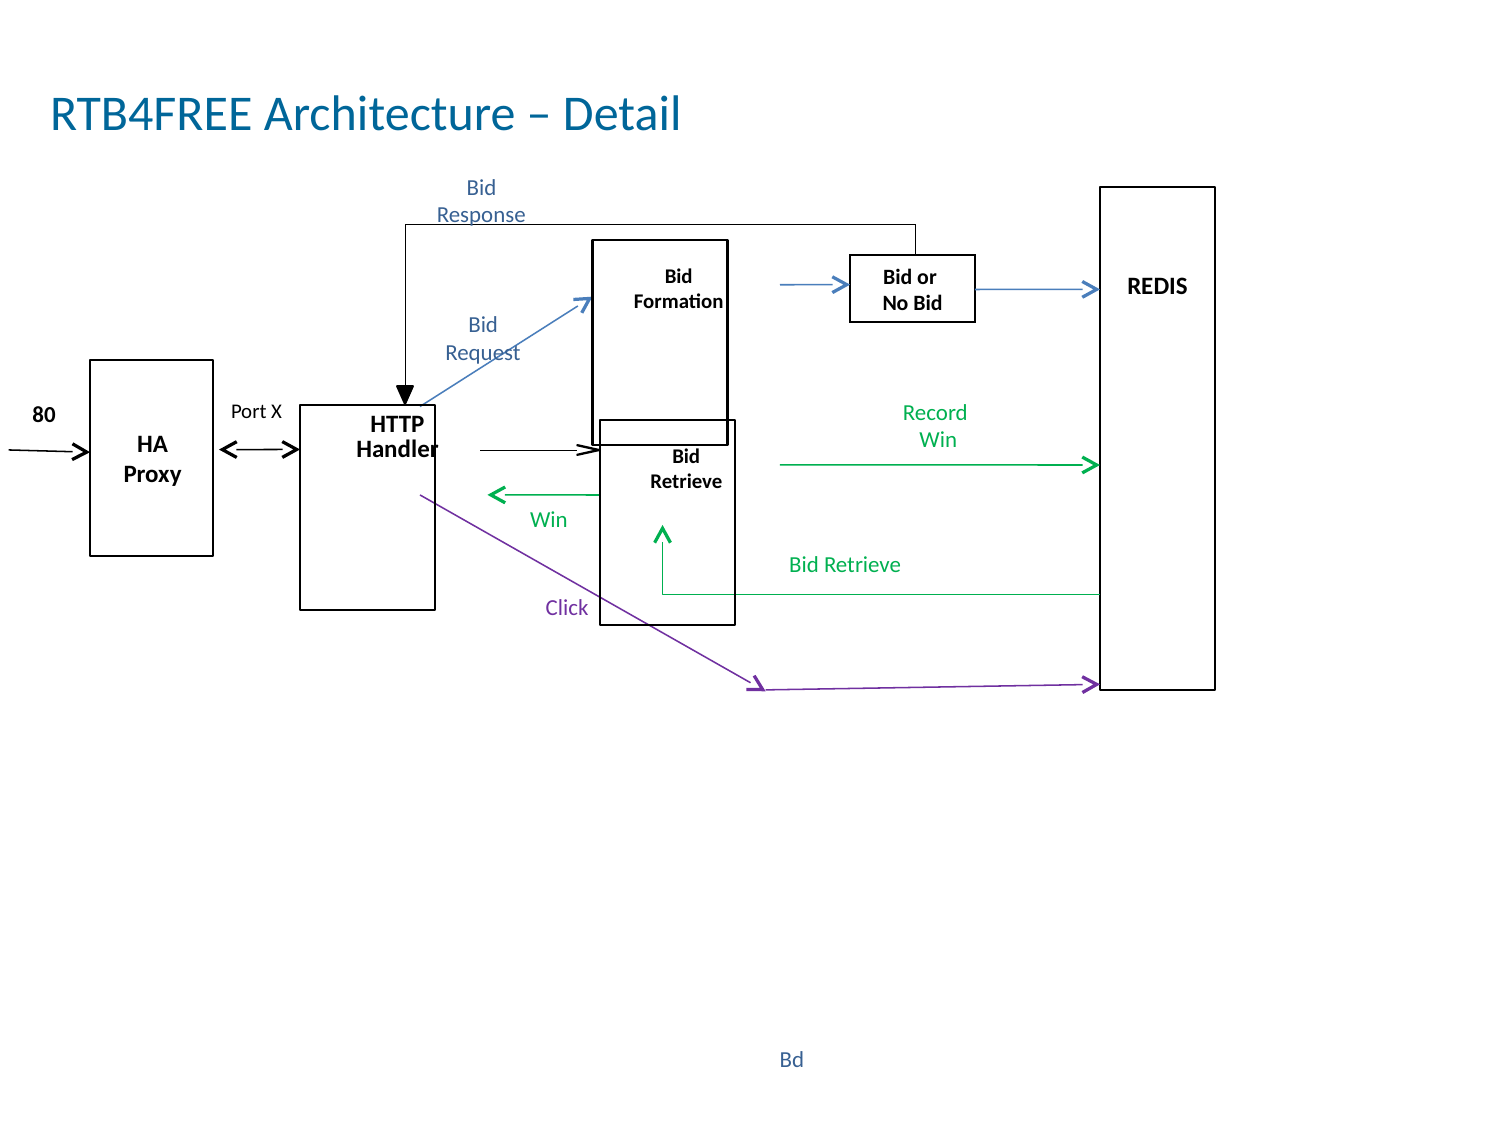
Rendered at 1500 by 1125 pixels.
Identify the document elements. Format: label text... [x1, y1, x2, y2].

text_box Bid Formation [585, 254, 773, 320]
text_box Bid Retrieve [592, 434, 781, 500]
text_box 80 [17, 392, 71, 436]
text_box HA Proxy [91, 419, 212, 495]
text_box Win [515, 497, 583, 540]
text_box RTB4FREE Architecture – Detail [49, 74, 1463, 145]
text_box Bd [764, 1037, 819, 1080]
text_box Click [530, 585, 604, 628]
text_box REDIS [1099, 187, 1215, 690]
text_box Bid Request [430, 302, 536, 373]
text_box Bid or No Bid [850, 254, 976, 323]
text_box Record Win [888, 389, 983, 460]
text_box Port X [213, 389, 301, 430]
text_box HTTP Handler [300, 406, 496, 480]
text_box Bid Response [421, 164, 541, 235]
text_box Bid Retrieve [774, 542, 917, 586]
